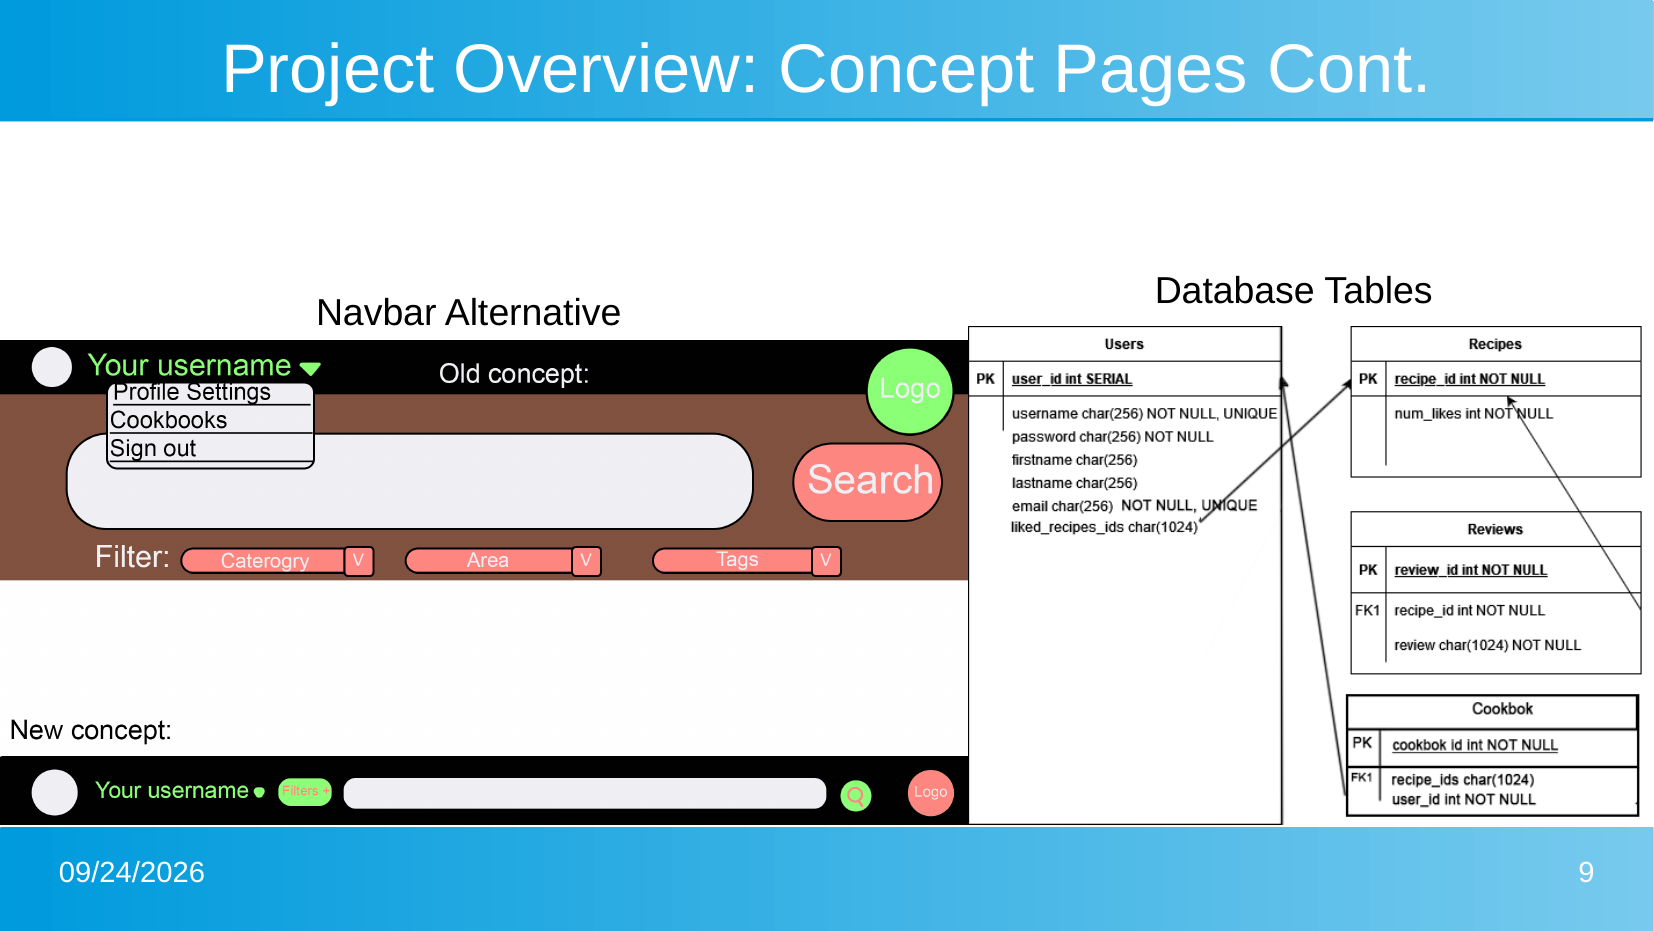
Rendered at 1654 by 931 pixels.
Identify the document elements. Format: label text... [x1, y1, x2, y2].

text_box Navbar Alternative [225, 284, 713, 341]
picture [0, 326, 1651, 826]
title Project Overview: Concept Pages Cont. [59, 29, 1595, 108]
text_box Database Tables [1050, 262, 1538, 320]
